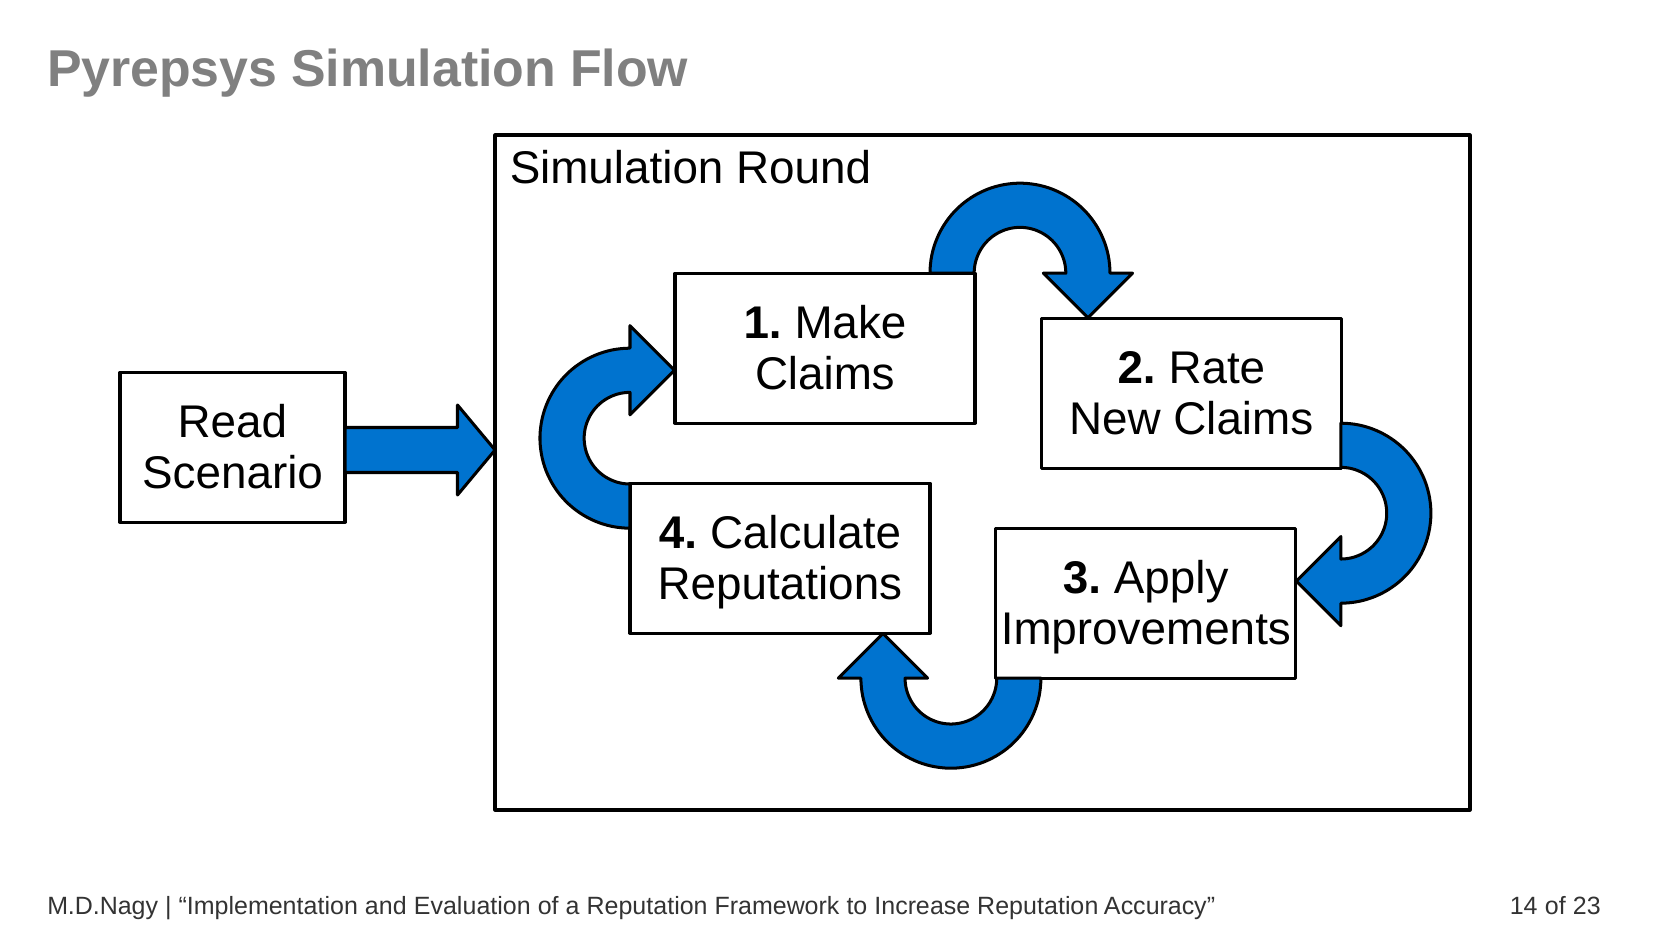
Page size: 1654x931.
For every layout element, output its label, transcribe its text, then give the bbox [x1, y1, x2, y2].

text_box 2. Rate New Claims [1041, 318, 1342, 469]
text_box [838, 633, 1041, 769]
text_box Read Scenario [120, 372, 346, 523]
title Pyrepsys Simulation Flow [47, 39, 1471, 98]
text_box Simulation Round [495, 135, 1471, 811]
text_box [540, 325, 675, 529]
text_box [345, 405, 496, 496]
text_box [930, 183, 1133, 318]
text_box 1. Make Claims [675, 273, 976, 424]
text_box 3. Apply Improvements [995, 528, 1296, 679]
text_box [1296, 423, 1431, 626]
text_box 4. Calculate Reputations [630, 483, 931, 634]
